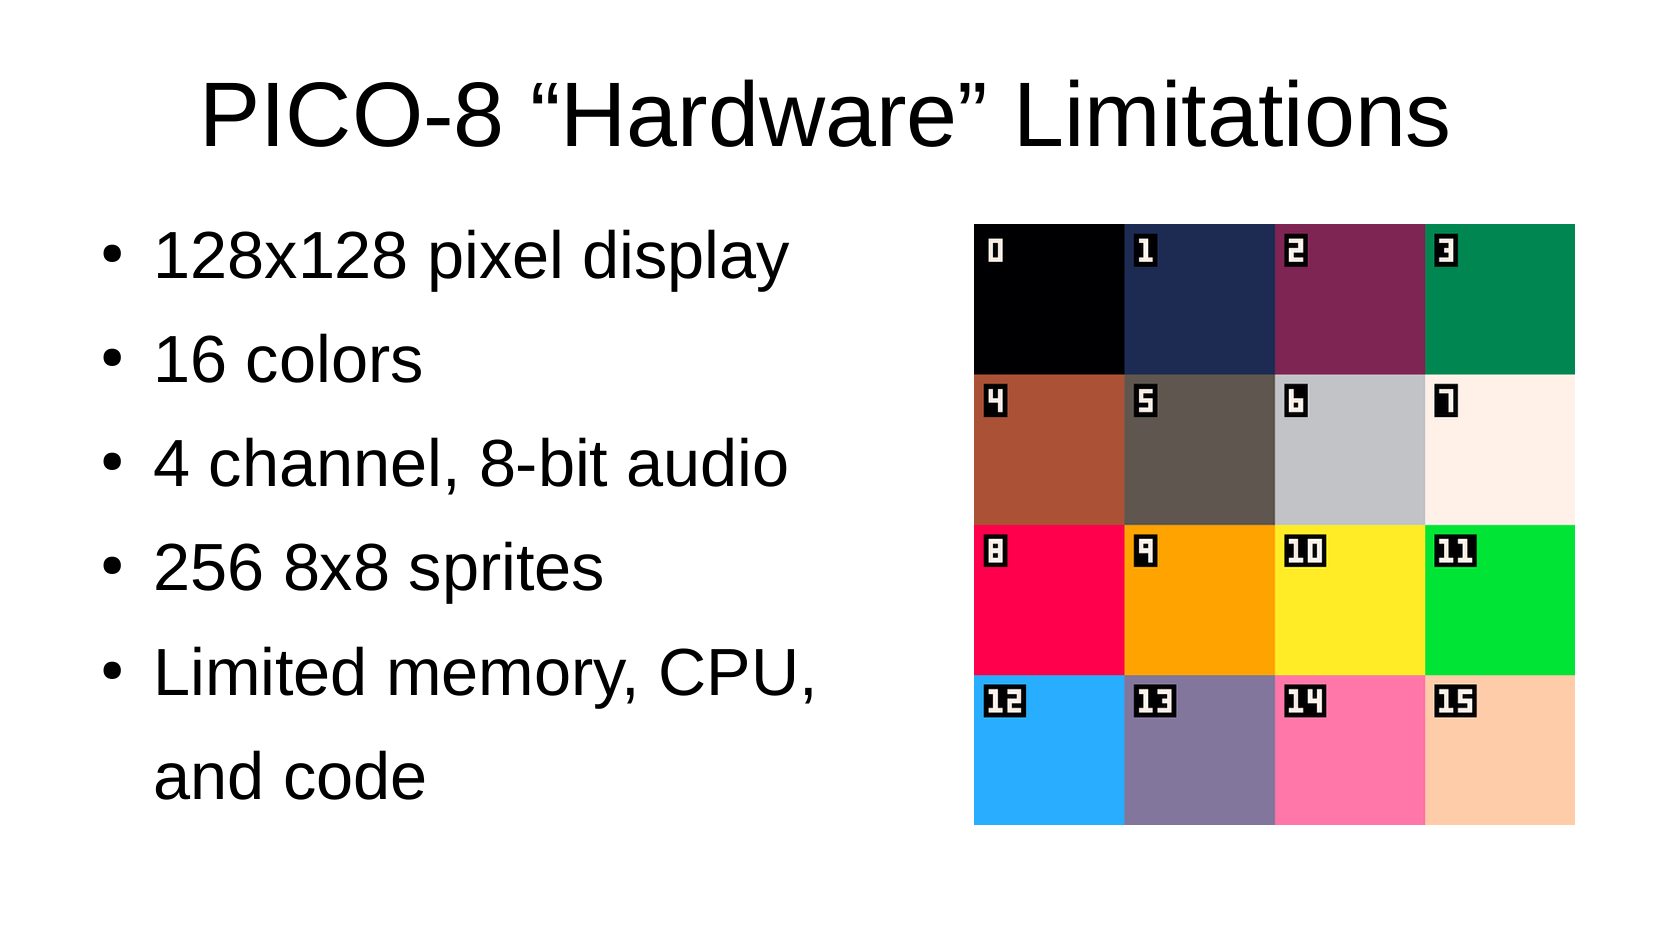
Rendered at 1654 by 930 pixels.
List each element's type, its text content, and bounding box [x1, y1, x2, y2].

picture [974, 224, 1575, 825]
list 128x128 pixel display 16 colors 4 channel, 8-bit audio 256 8x8 sprites Limited memory, CPU, and code [82, 217, 1571, 863]
title PICO-8 “Hardware” Limitations [82, 37, 1571, 193]
